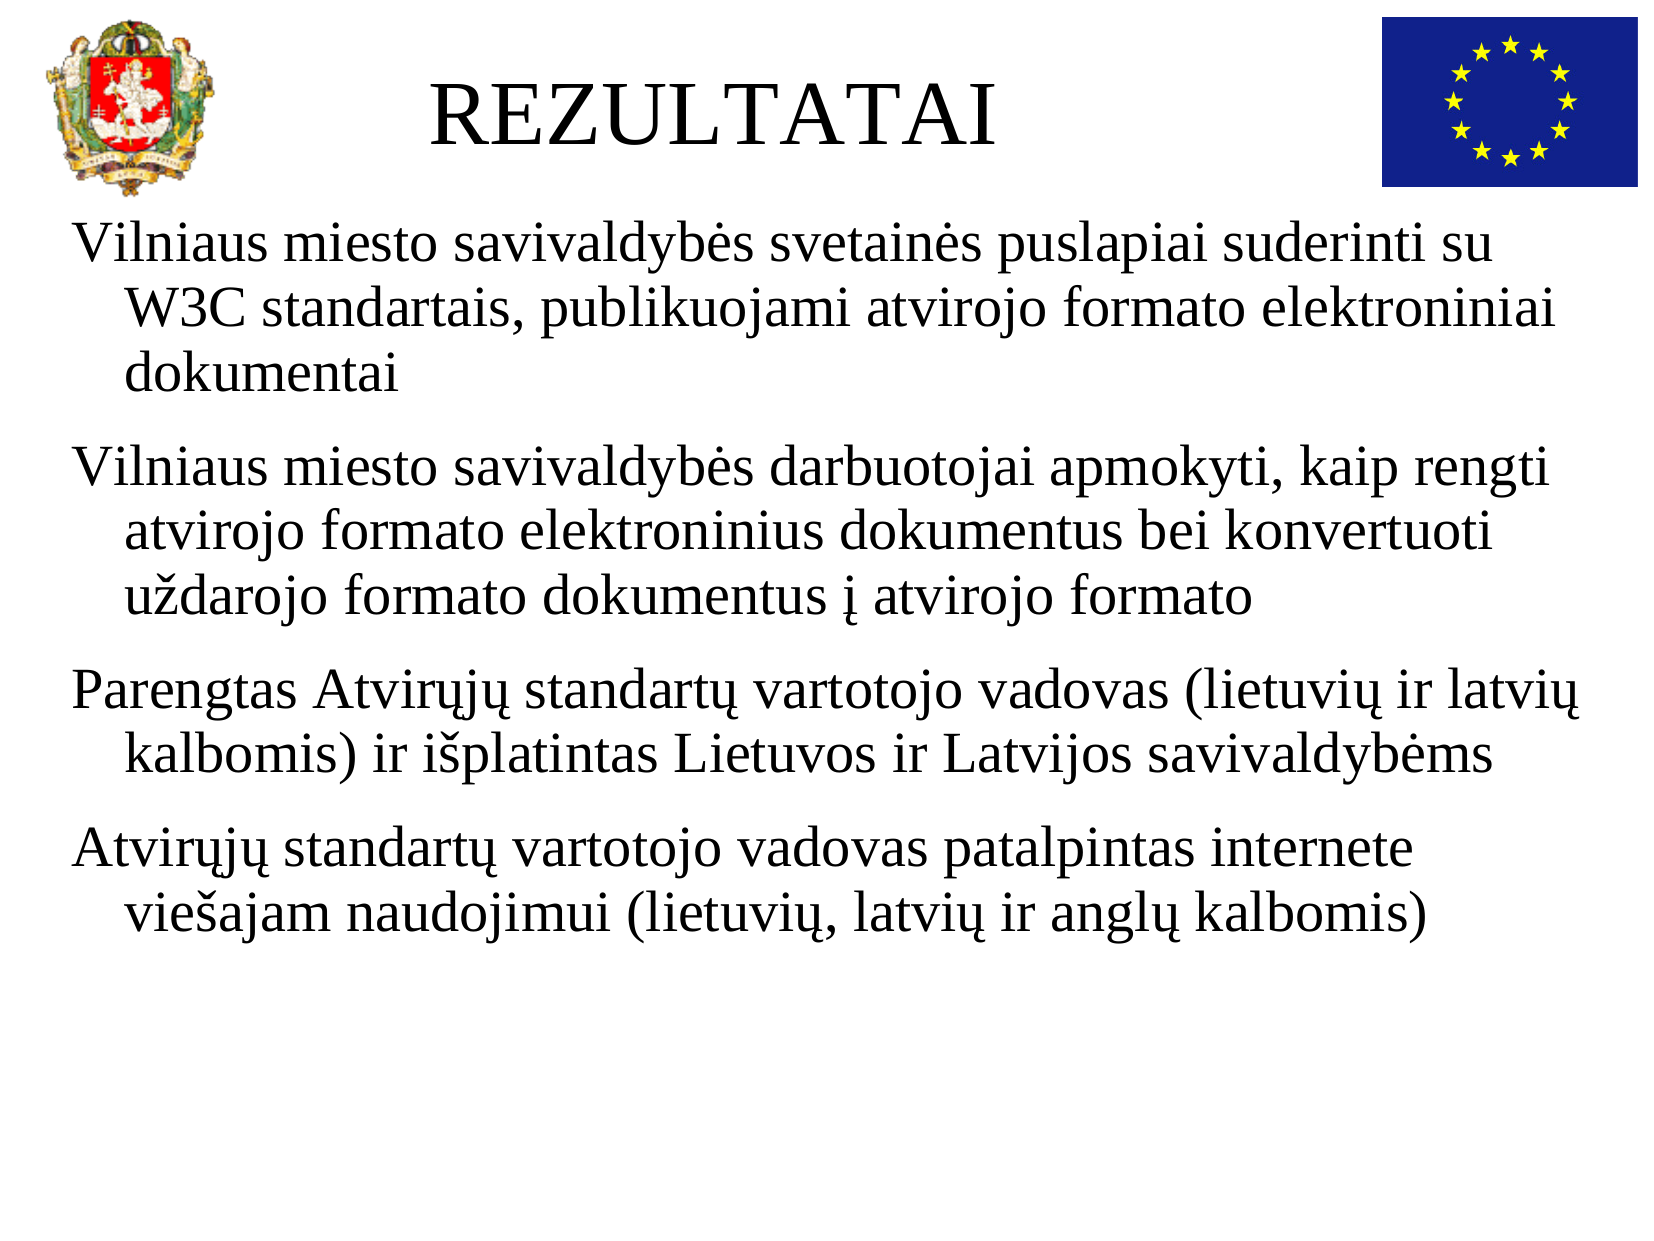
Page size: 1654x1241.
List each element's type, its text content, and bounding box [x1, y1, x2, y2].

picture [0, 16, 271, 199]
list Vilniaus miesto savivaldybės svetainės puslapiai suderinti su W3C standartais, publikuojami atvirojo formato elektroniniai dokumentai Vilniaus miesto savivaldybės darbuotojai apmokyti, kaip rengti atvirojo formato elektroninius dokumentus bei konvertuoti uždarojo formato dokumentus į atvirojo formato Parengtas Atvirųjų standartų vartotojo vadovas (lietuvių ir latvių kalbomis) ir išplatintas Lietuvos ir Latvijos savivaldybėms Atvirųjų standartų vartotojo vadovas patalpintas internete viešajam naudojimui (lietuvių, latvių ir anglų kalbomis) [53, 209, 1619, 1055]
title REZULTATAI [63, 49, 1365, 178]
picture [1382, 17, 1638, 187]
